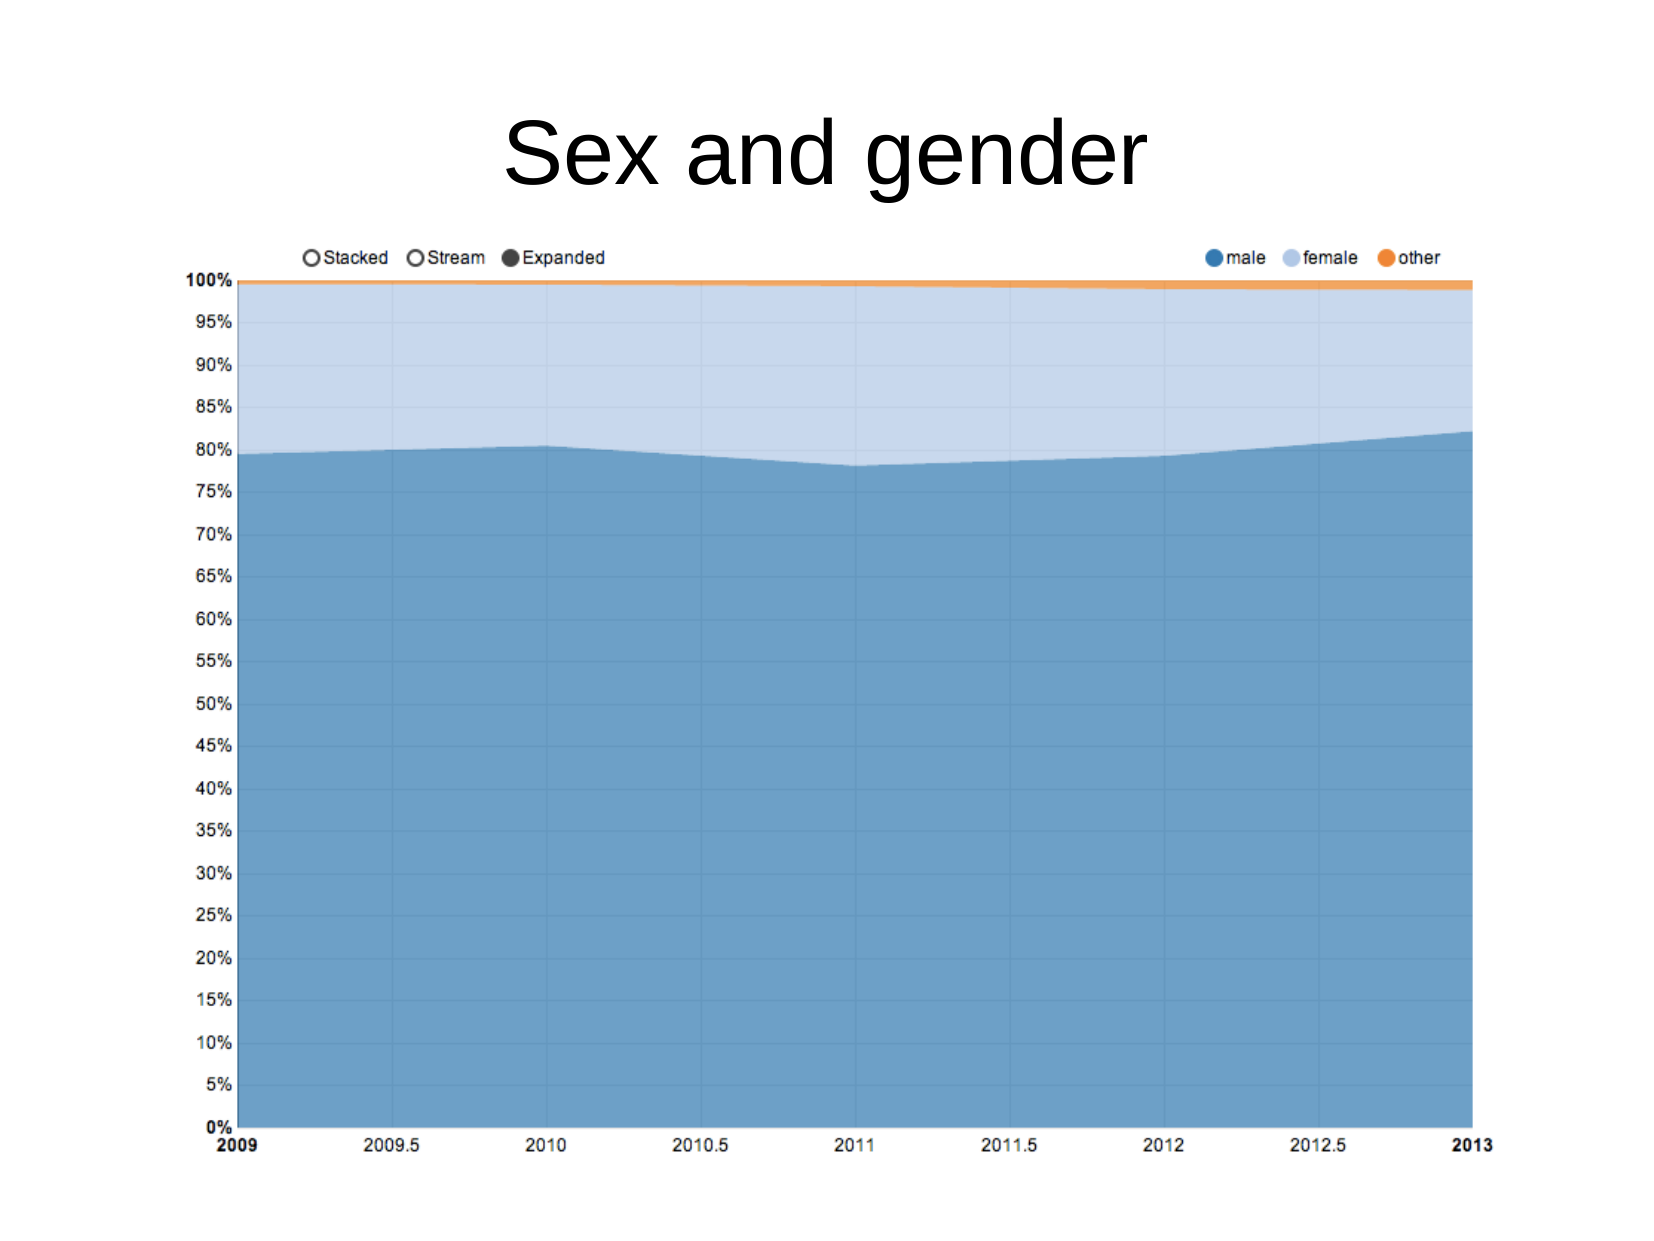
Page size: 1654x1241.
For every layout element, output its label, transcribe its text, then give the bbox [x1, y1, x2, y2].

title Sex and gender [82, 49, 1571, 257]
picture [150, 224, 1516, 1171]
